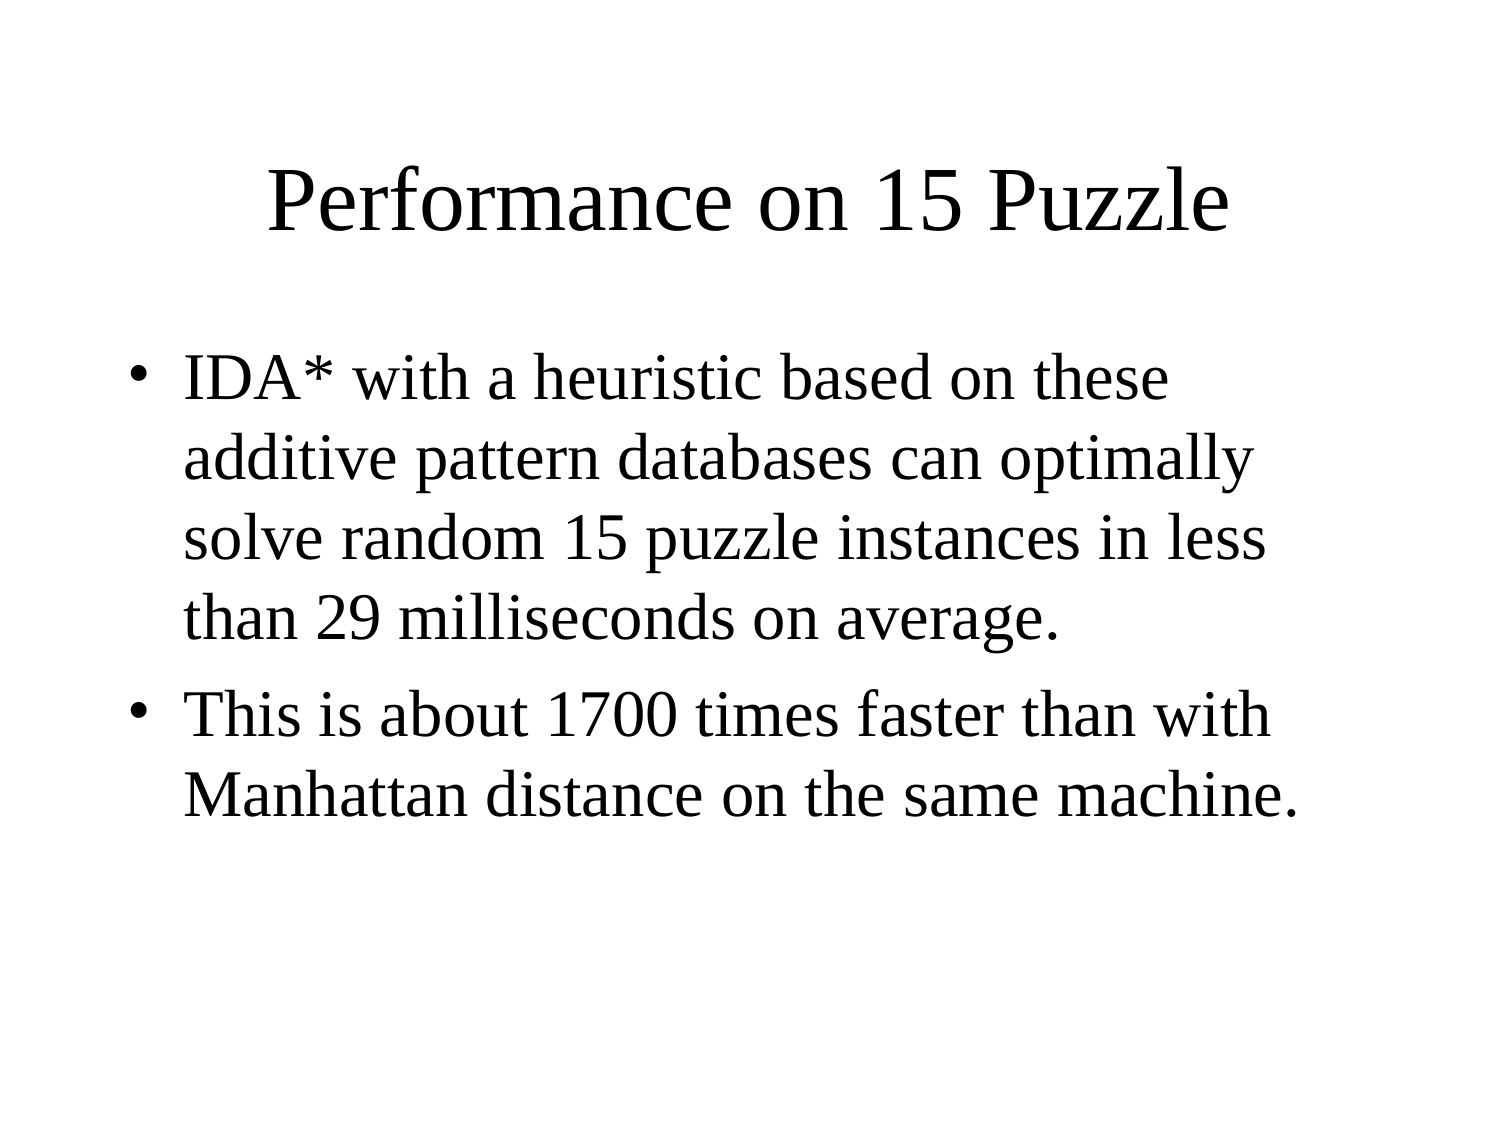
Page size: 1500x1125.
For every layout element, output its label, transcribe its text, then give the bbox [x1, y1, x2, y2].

title Performance on 15 Puzzle [112, 99, 1388, 288]
list IDA* with a heuristic based on these additive pattern databases can optimally solve random 15 puzzle instances in less than 29 milliseconds on average. This is about 1700 times faster than with Manhattan distance on the same machine. [112, 324, 1388, 1000]
